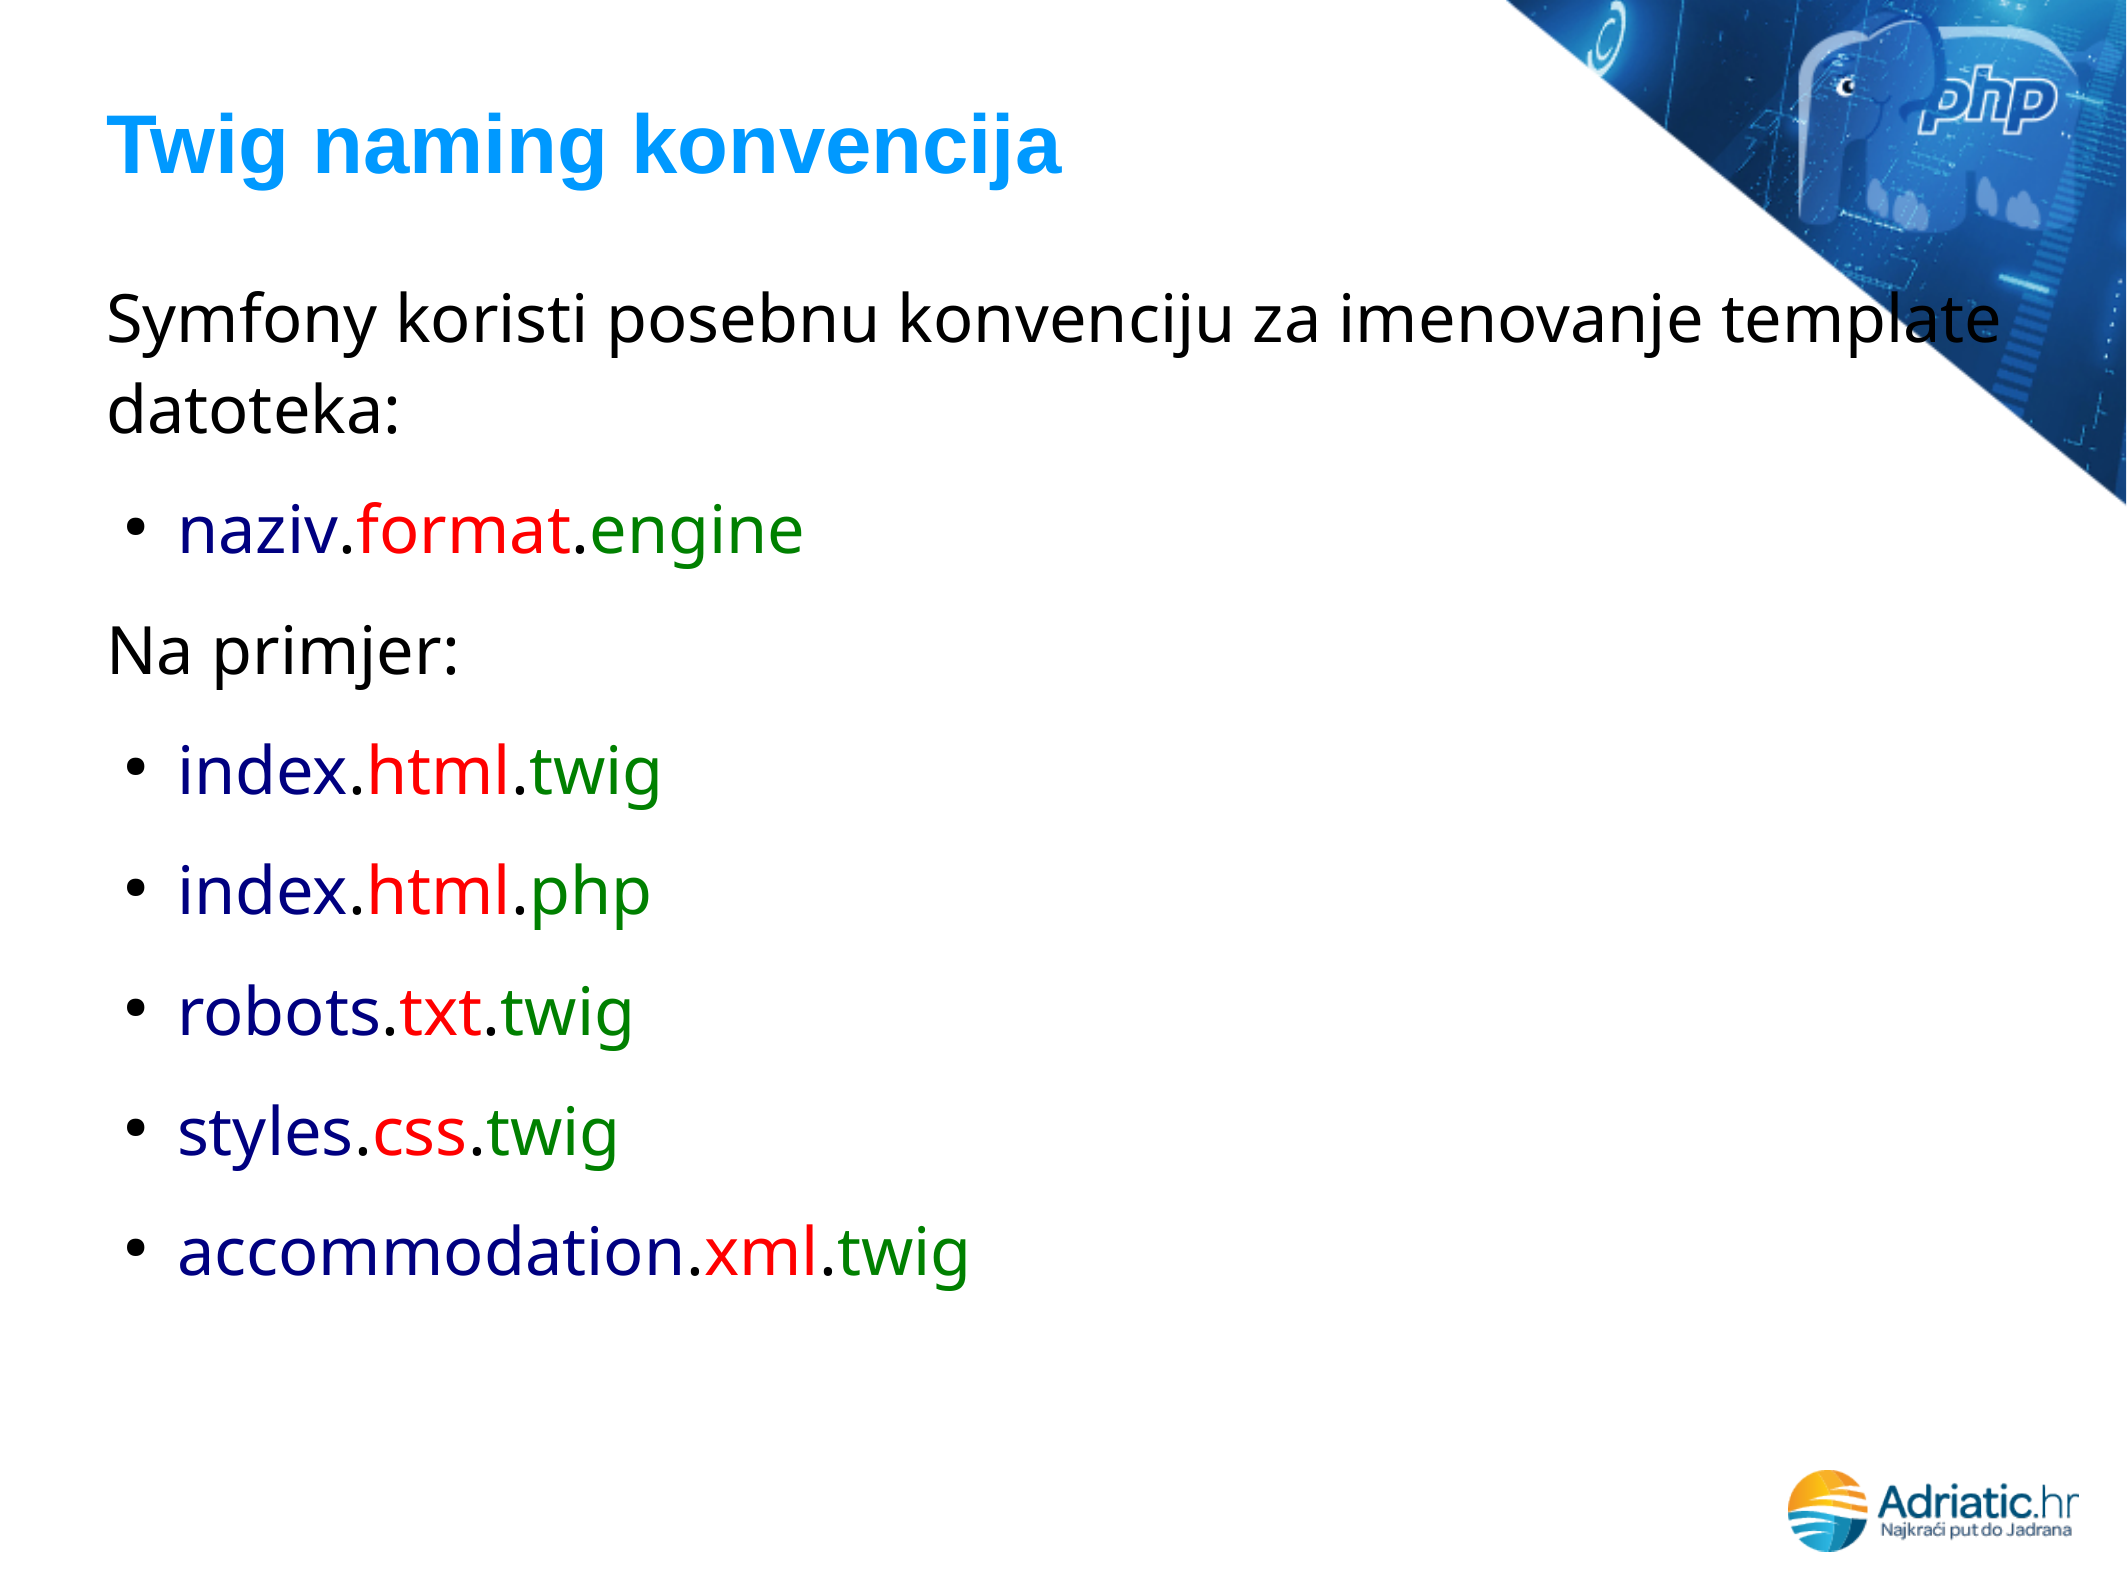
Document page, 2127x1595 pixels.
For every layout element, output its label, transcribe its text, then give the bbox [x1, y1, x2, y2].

list Symfony koristi posebnu konvenciju za imenovanje template datoteka: naziv.format.engine Na primjer: index.html.twig index.html.php robots.txt.twig styles.css.twig accommodation.xml.twig [106, 271, 2020, 1453]
title Twig naming konvencija [106, 70, 1630, 219]
picture [1788, 1470, 2079, 1552]
picture [1505, 0, 2127, 625]
